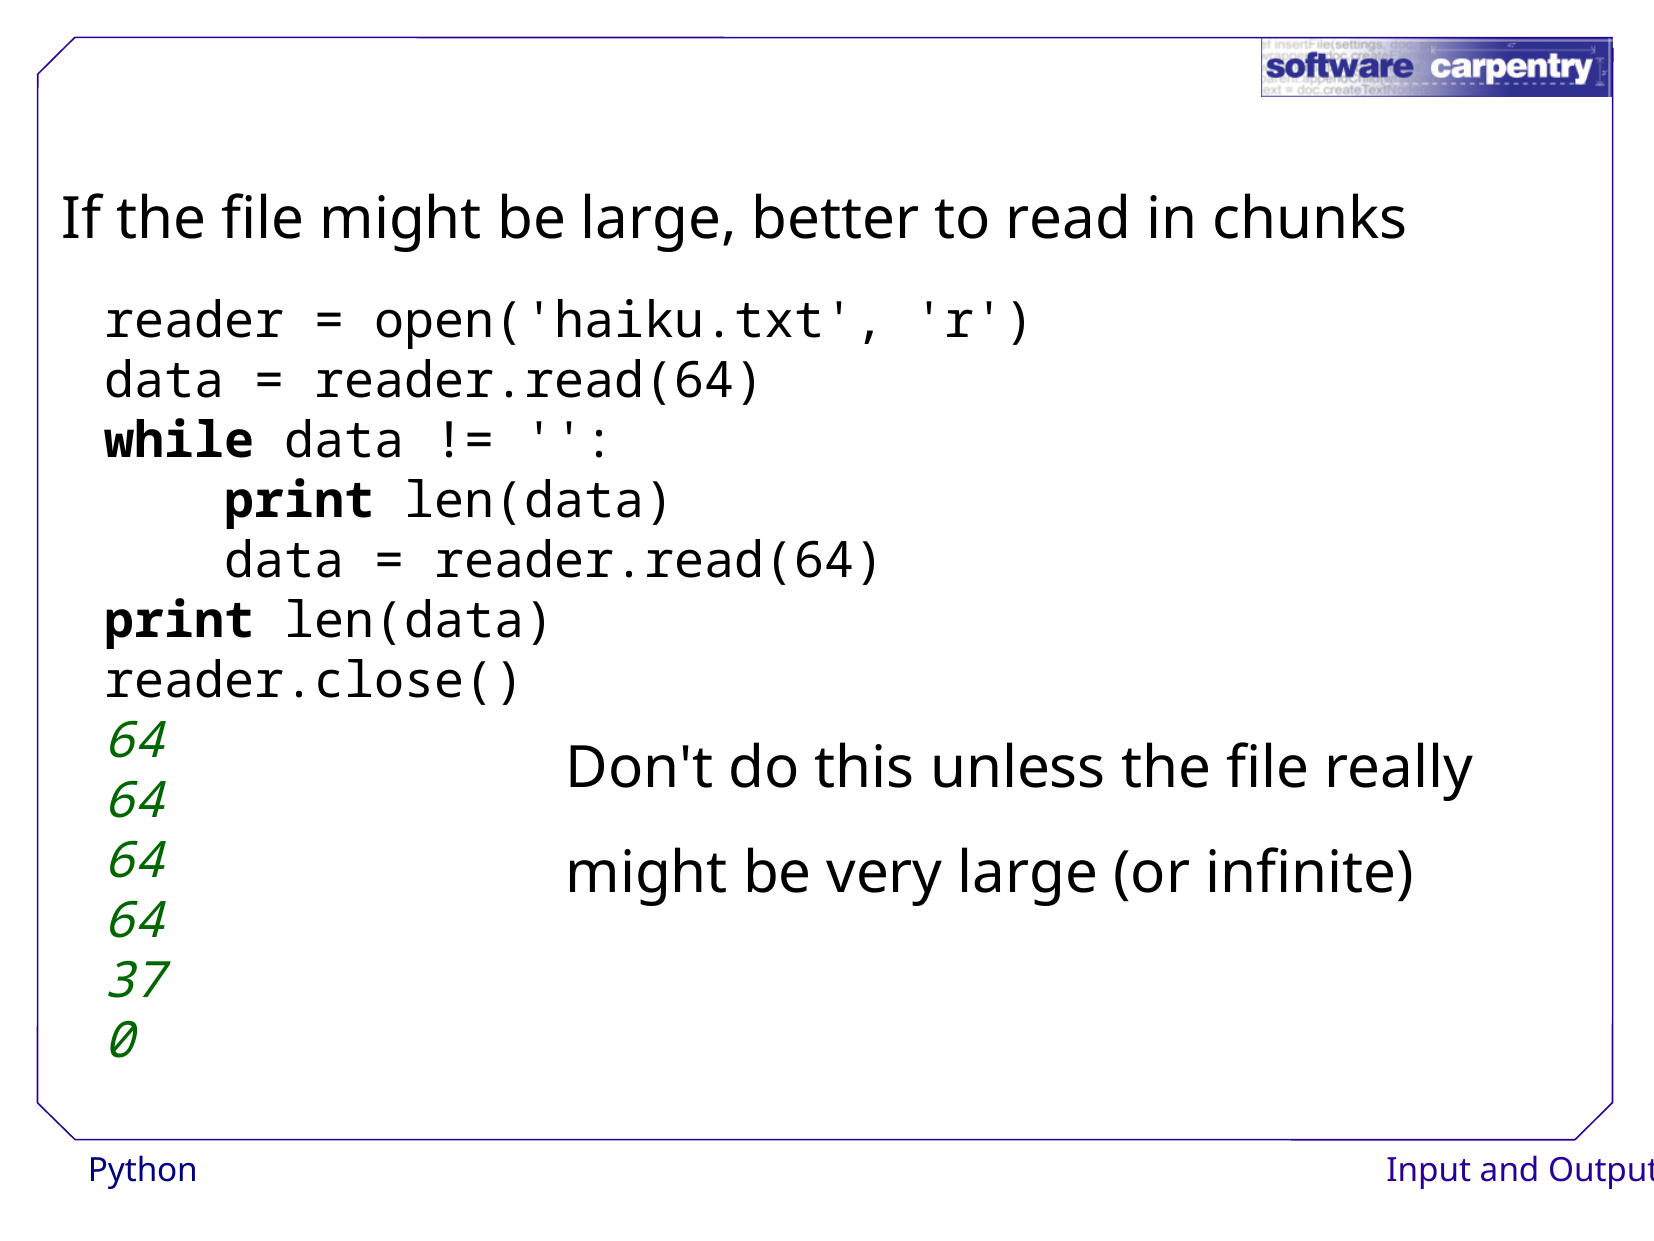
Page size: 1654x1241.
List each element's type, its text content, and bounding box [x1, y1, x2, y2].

picture [1261, 39, 1613, 97]
text_box Don't do this unless the file really might be very large (or infinite) [1512, 686, 1639, 912]
text_box reader = open('haiku.txt', 'r') data = reader.read(64) while data != '': print len(data) data = reader.read(64) print len(data) reader.close() 64 64 64 64 37 0 [89, 279, 1512, 1096]
text_box If the file might be large, better to read in chunks [47, 138, 1573, 259]
